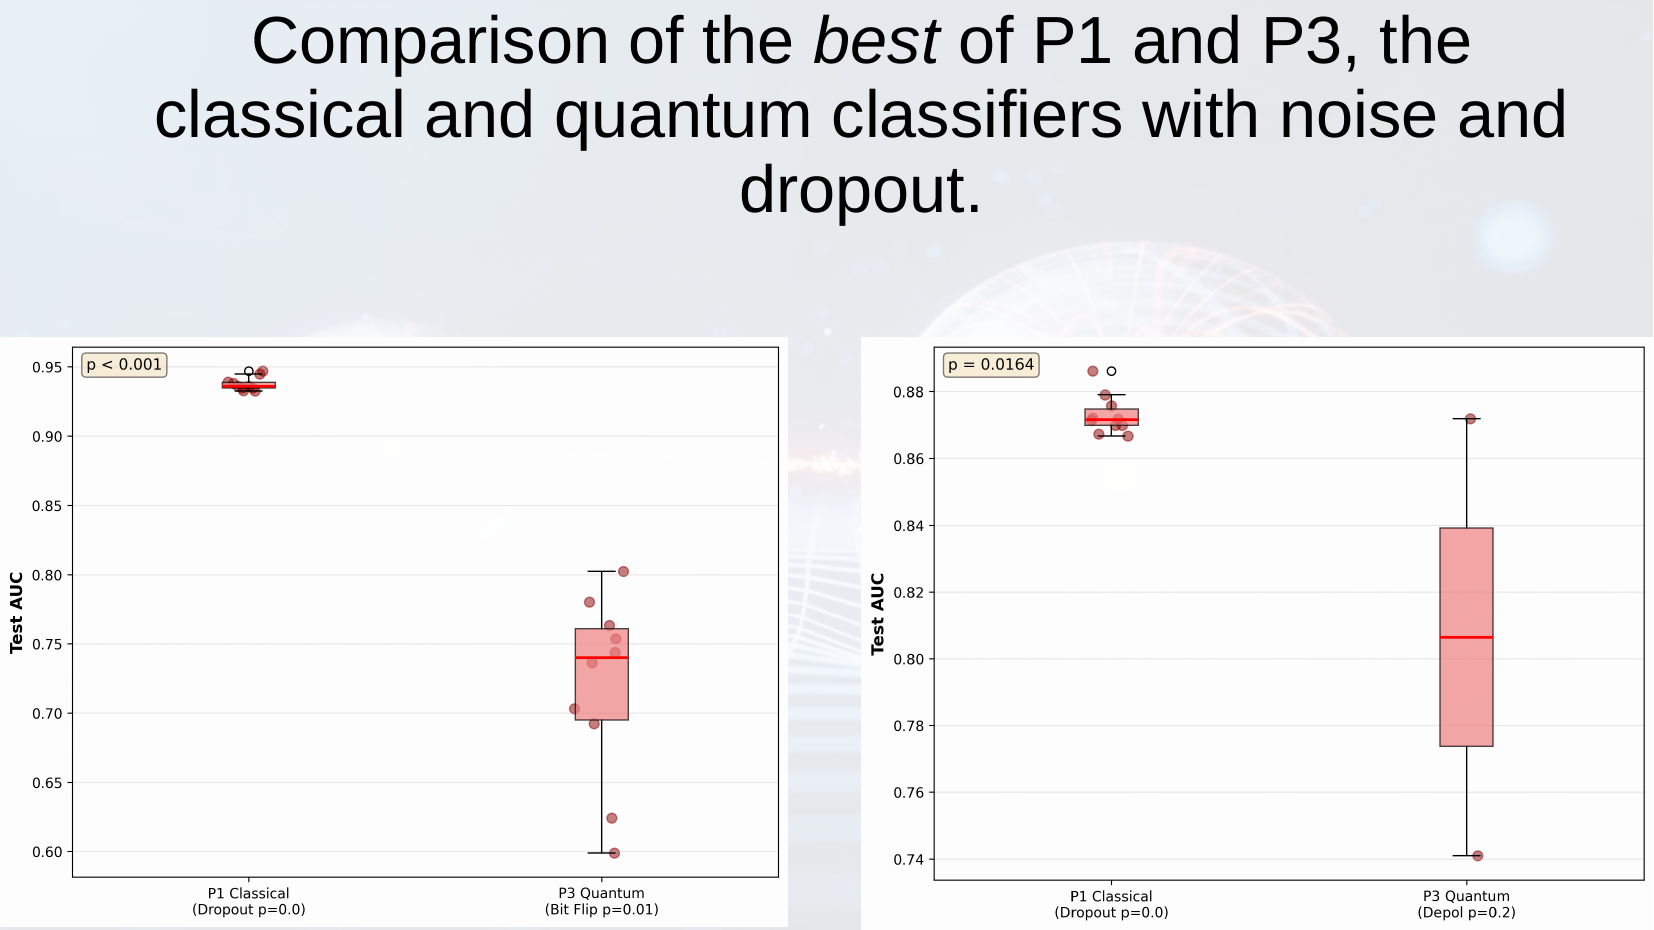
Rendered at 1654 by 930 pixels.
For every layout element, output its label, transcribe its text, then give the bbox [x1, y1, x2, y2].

title Comparison of the best of P1 and P3, the classical and quantum classifiers with noise and dropout. [82, 2, 1571, 227]
picture [861, 337, 1653, 930]
picture [0, 337, 788, 927]
